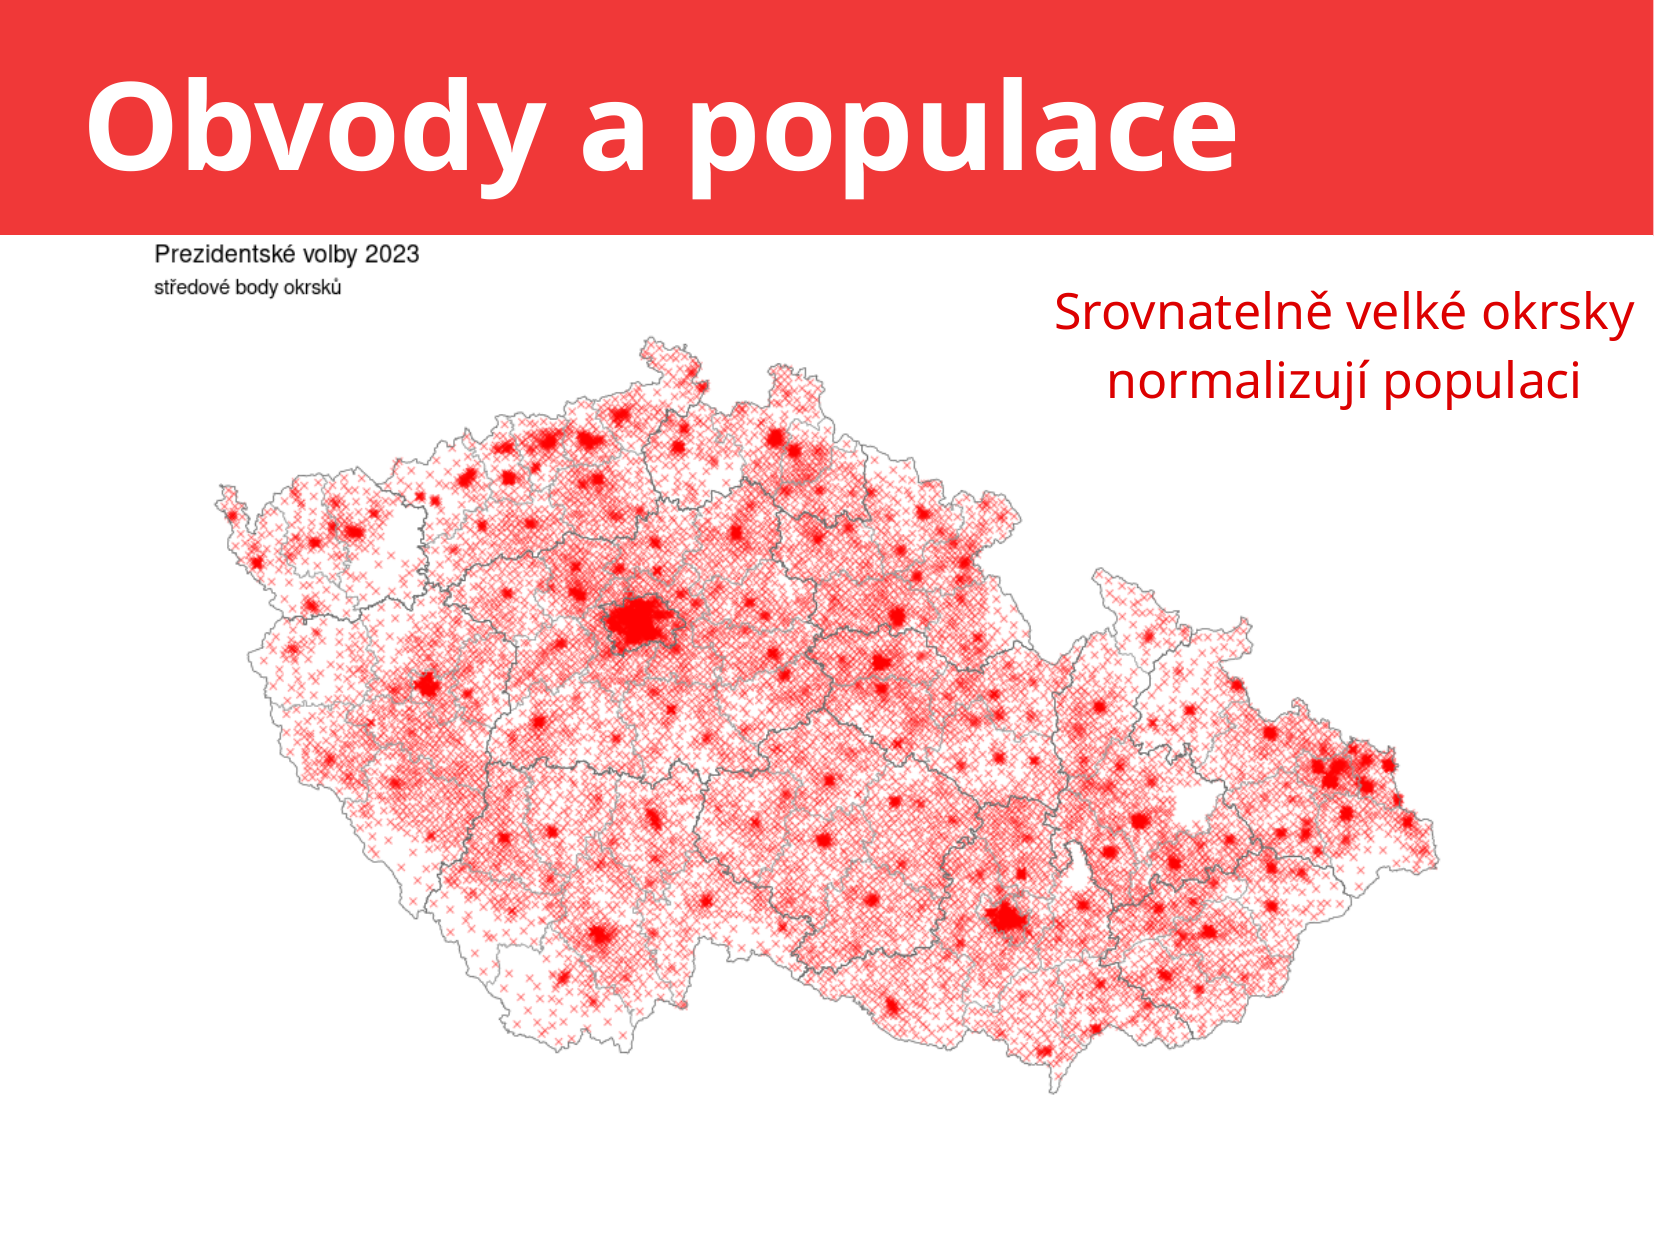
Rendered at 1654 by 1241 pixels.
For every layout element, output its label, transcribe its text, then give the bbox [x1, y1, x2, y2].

text_box Srovnatelně velké okrsky normalizují populaci [1039, 268, 1617, 402]
title Obvody a populace [82, 19, 1571, 227]
picture [0, 235, 1654, 1132]
